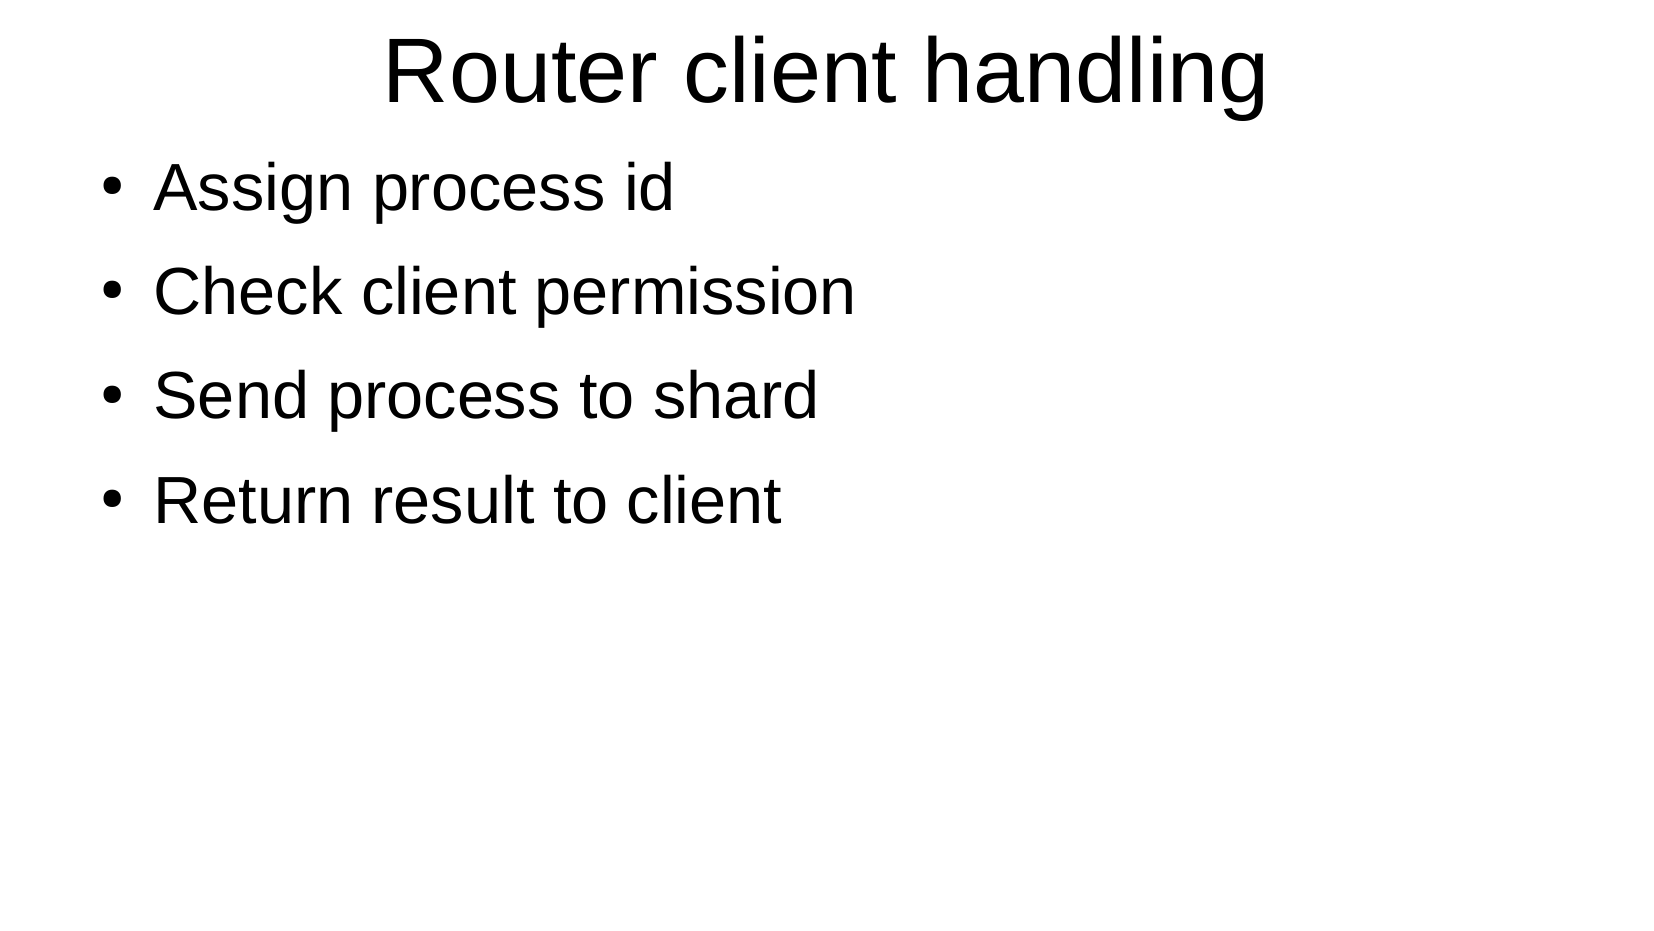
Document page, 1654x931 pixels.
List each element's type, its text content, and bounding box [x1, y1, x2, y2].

title Router client handling [82, 19, 1571, 123]
list Assign process id Check client permission Send process to shard Return result to client [82, 150, 1571, 901]
